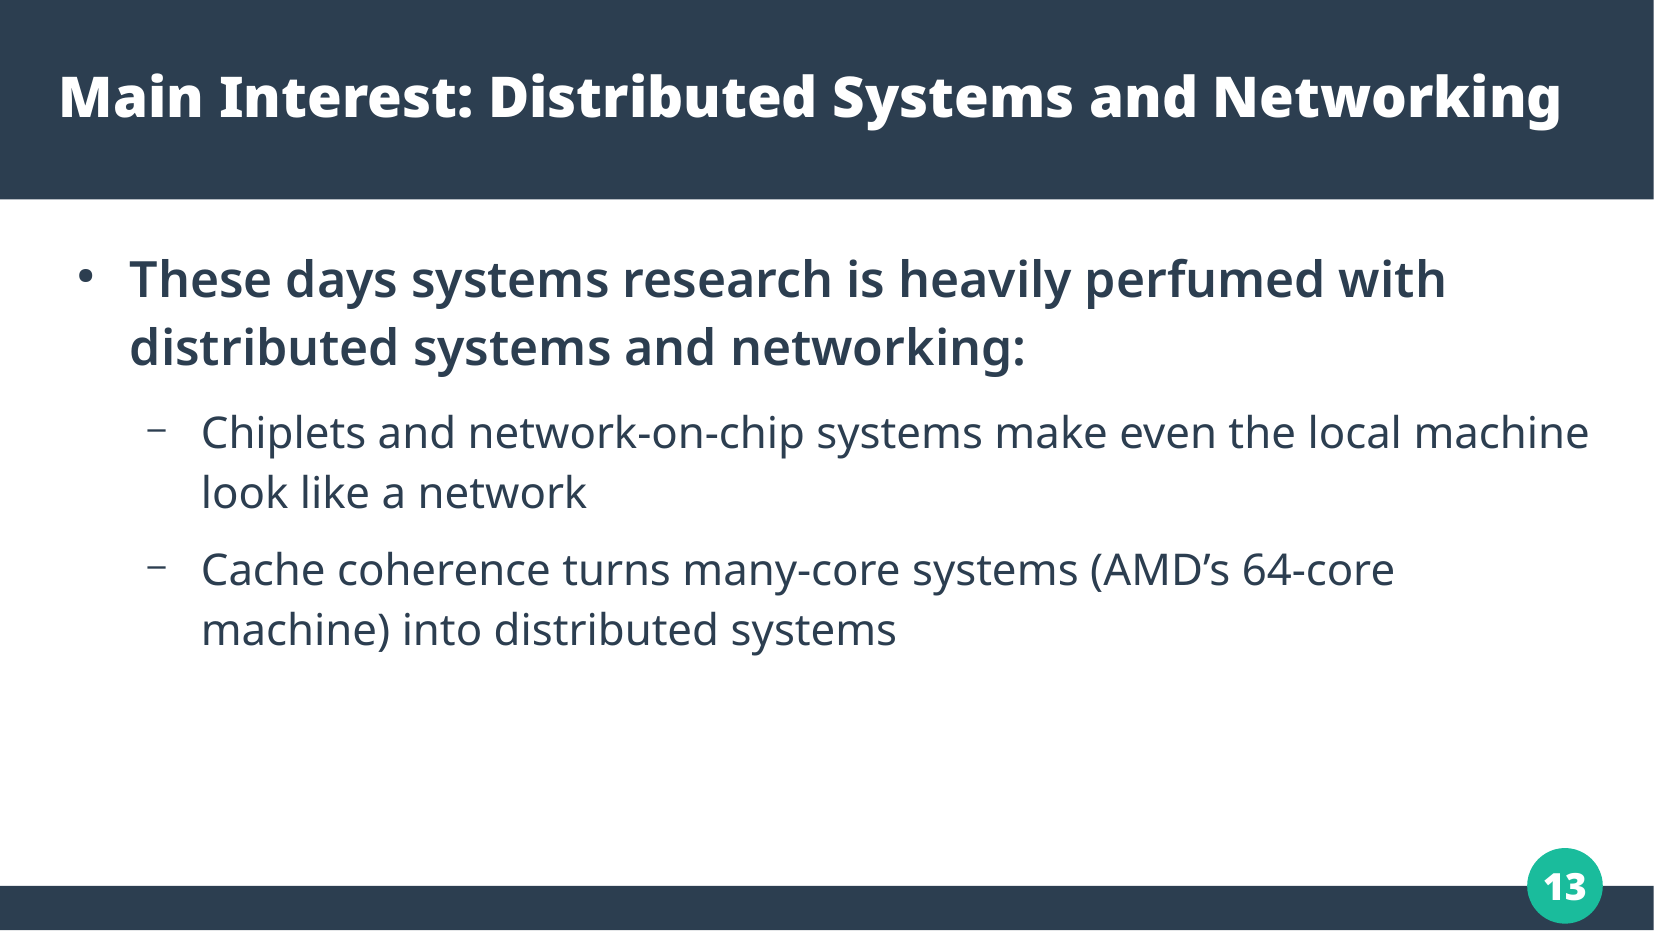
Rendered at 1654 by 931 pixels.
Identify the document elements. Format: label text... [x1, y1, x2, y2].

list These days systems research is heavily perfumed with distributed systems and networking: Chiplets and network-on-chip systems make even the local machine look like a network Cache coherence turns many-core systems (AMD’s 64-core machine) into distributed systems [59, 243, 1595, 864]
title Main Interest: Distributed Systems and Networking [59, 37, 1595, 156]
